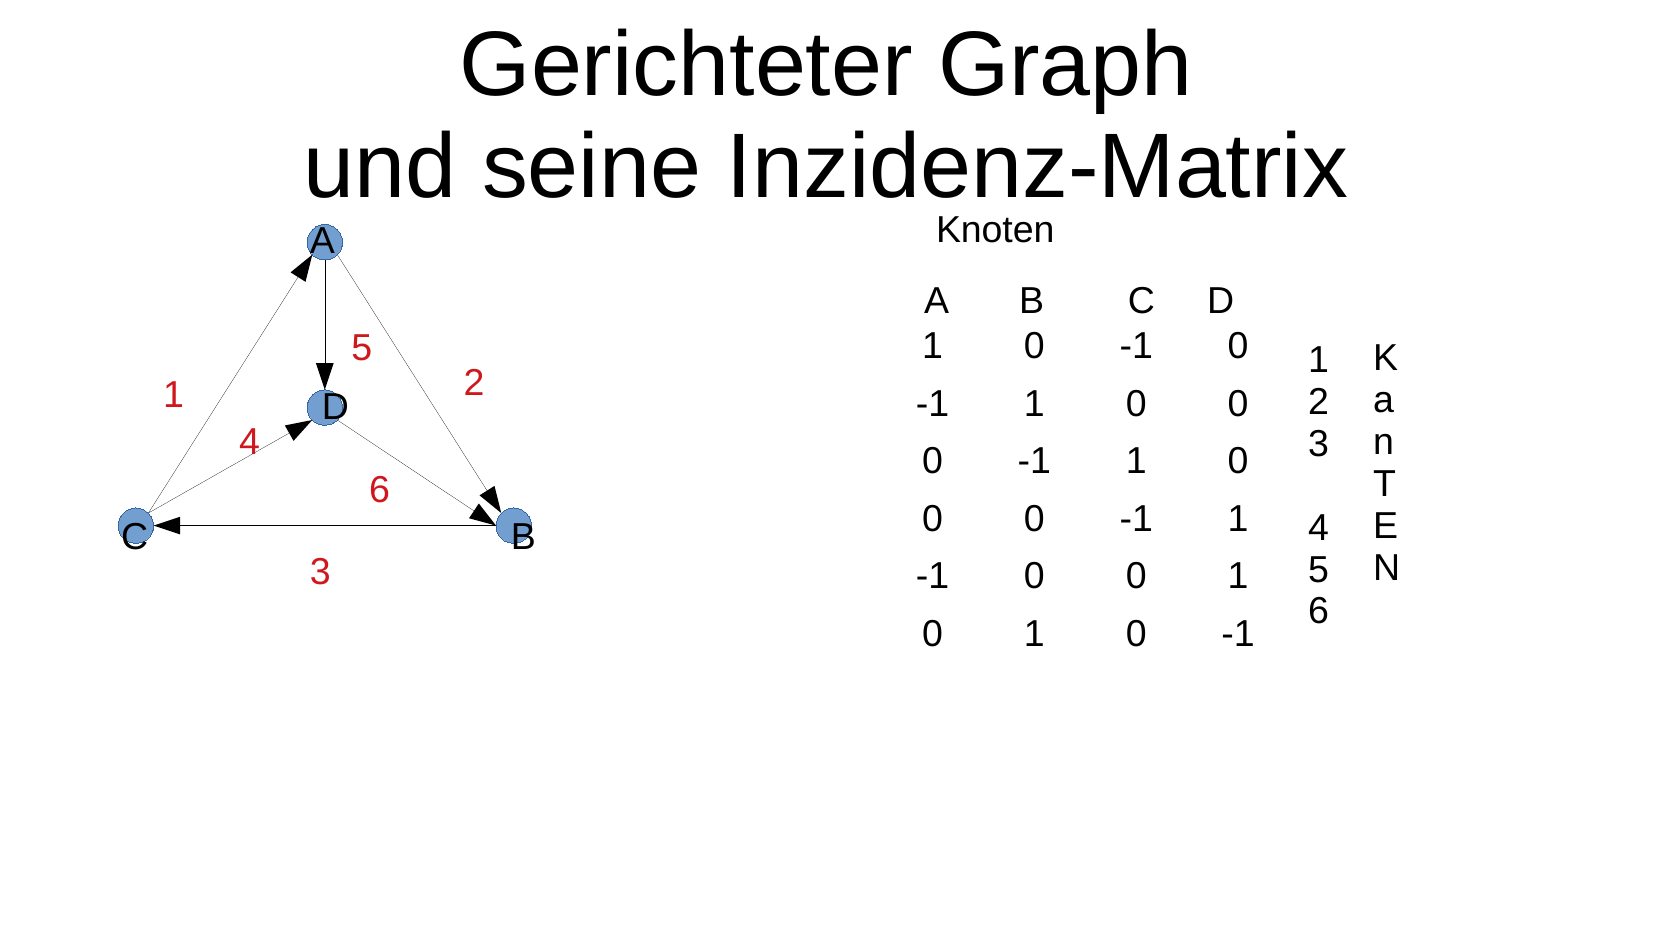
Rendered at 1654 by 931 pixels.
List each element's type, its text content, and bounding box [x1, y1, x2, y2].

table_cell [882, 720, 983, 776]
table_header 0 [1188, 318, 1289, 375]
table_cell -1 [882, 376, 983, 432]
table_cell [984, 663, 1085, 719]
text_box A B C D [909, 271, 1252, 329]
table_cell [1188, 663, 1289, 719]
text_box Knoten [921, 200, 1241, 258]
table_cell [1086, 720, 1187, 776]
table_header 1 [882, 318, 983, 375]
text_box D [307, 377, 343, 435]
table_cell 0 [984, 490, 1085, 547]
table_cell [1086, 663, 1187, 719]
text_box 1 2 3 4 5 6 [1299, 330, 1323, 640]
table_cell -1 [1188, 605, 1289, 662]
table_header 0 [984, 329, 1085, 375]
table_cell 0 [882, 433, 983, 489]
table_cell 1 [984, 376, 1085, 432]
table_cell -1 [984, 433, 1085, 489]
table_cell 0 [1086, 548, 1187, 604]
table_header -1 [1086, 329, 1187, 375]
table_cell 0 [984, 548, 1085, 604]
table_cell 0 [882, 490, 983, 547]
text_box C [106, 507, 166, 565]
text_box B [496, 507, 544, 565]
table_cell 1 [1188, 490, 1289, 547]
table_cell 0 [882, 605, 983, 662]
text_box A [295, 212, 355, 270]
table_cell 1 [1188, 548, 1289, 604]
text_box 1 [148, 366, 189, 423]
table_cell [882, 663, 983, 719]
table_cell 0 [1188, 376, 1289, 432]
table_cell 0 [1086, 605, 1187, 662]
text_box 2 [448, 354, 485, 412]
table_cell 1 [984, 605, 1085, 662]
text_box 3 [295, 543, 343, 601]
text_box 5 [337, 318, 367, 376]
table_cell 1 [1086, 433, 1187, 489]
text_box 4 [224, 413, 260, 471]
text_box 6 [354, 460, 390, 518]
table_cell -1 [882, 548, 983, 604]
title Gerichteter Graph und seine Inzidenz-Matrix [82, 12, 1571, 218]
table_cell 0 [1188, 433, 1289, 489]
table_cell [1188, 720, 1289, 776]
table_cell [984, 720, 1085, 776]
text_box Kan T E N [1358, 329, 1430, 638]
table_cell 0 [1086, 376, 1187, 432]
table_cell -1 [1086, 490, 1187, 547]
